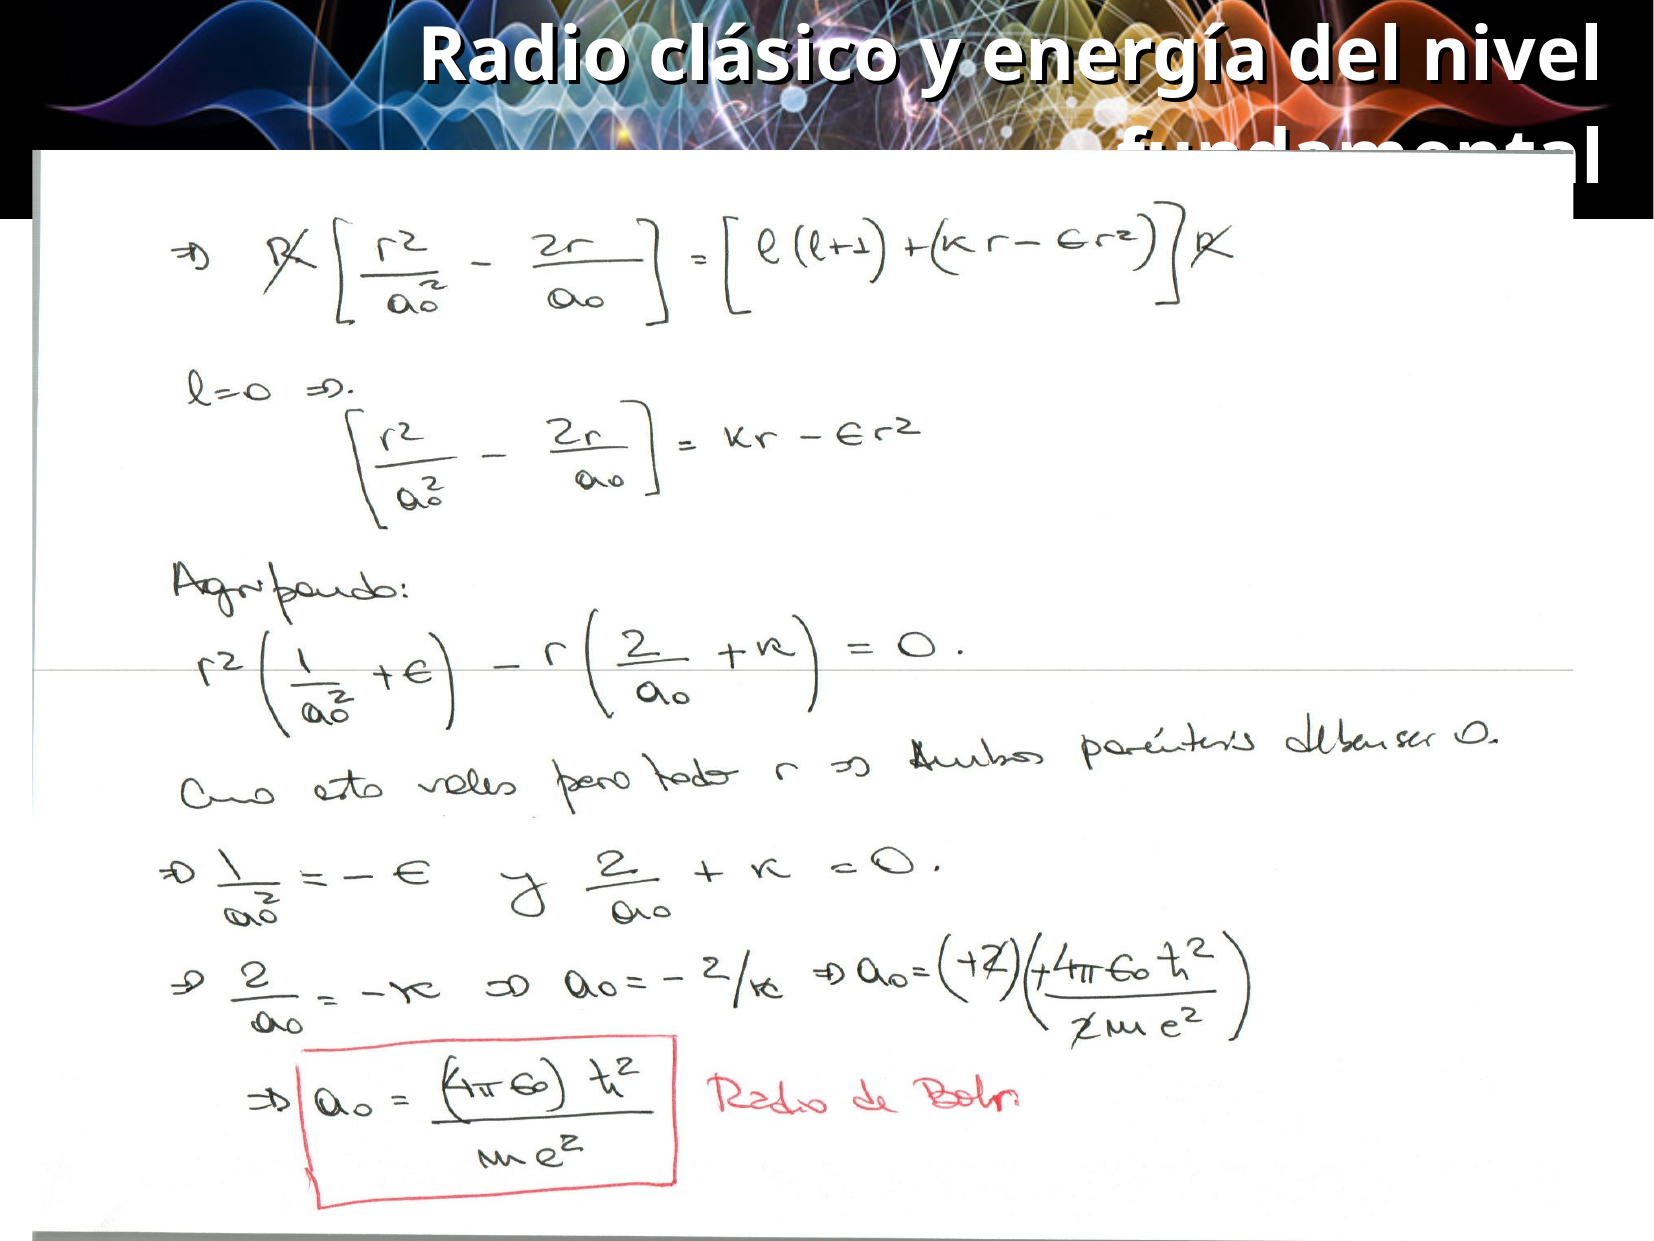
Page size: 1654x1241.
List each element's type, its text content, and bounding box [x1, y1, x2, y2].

picture [0, 0, 1654, 1241]
title Radio clásico y energía del nivel fundamental [45, 15, 1606, 191]
